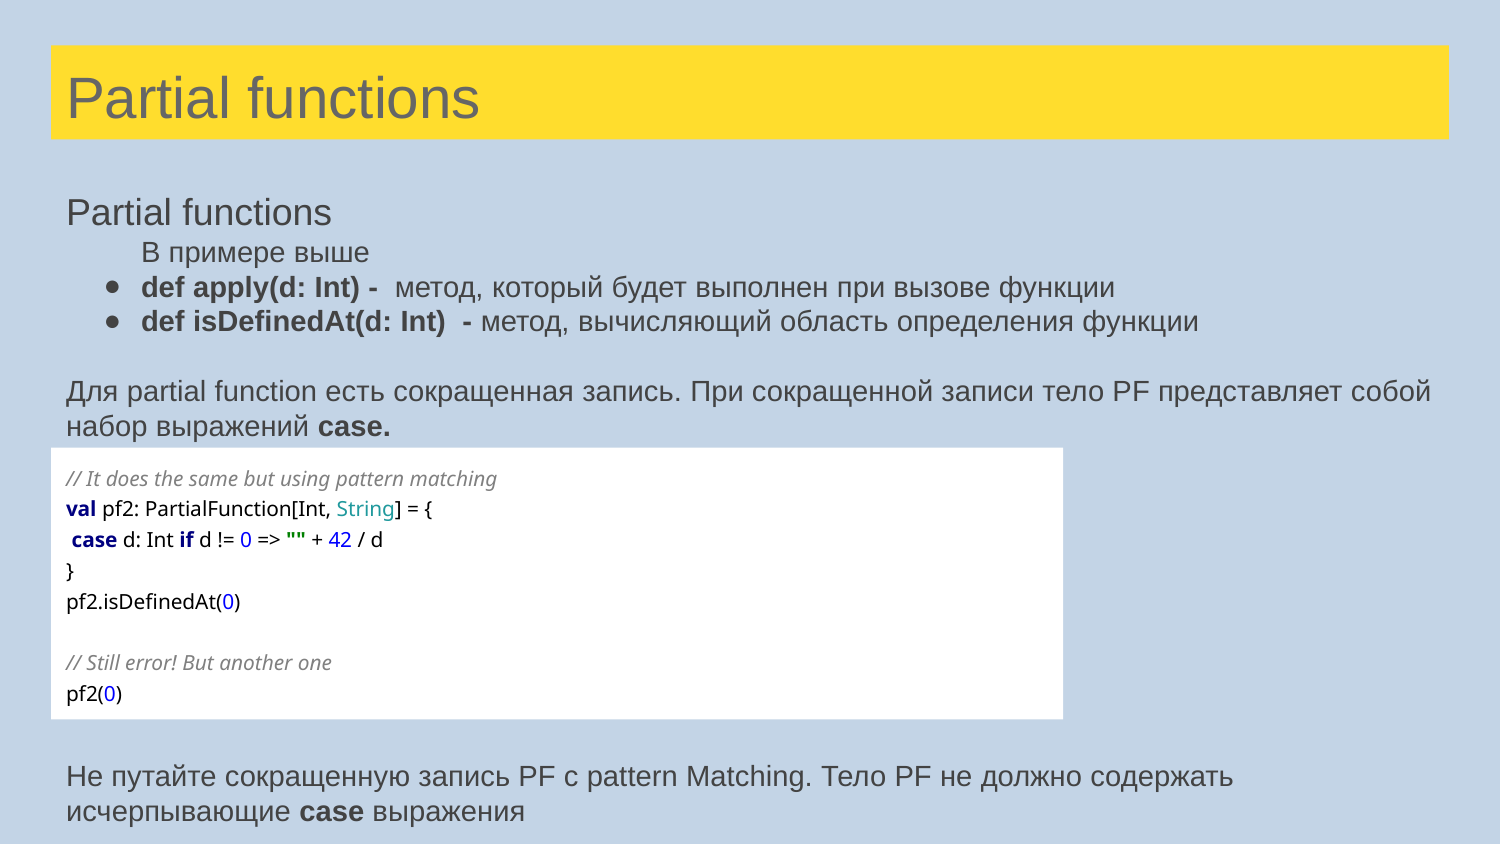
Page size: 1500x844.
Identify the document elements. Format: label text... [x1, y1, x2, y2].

text_box // It does the same but using pattern matching val pf2: PartialFunction[Int, String] = { case d: Int if d != 0 => "" + 42 / d } pf2.isDefinedAt(0) // Still error! But another one pf2(0) [51, 447, 1064, 720]
title Partial functions [51, 45, 1449, 140]
text_box Partial functions В примере выше def apply(d: Int) - метод, который будет выполнен при вызове функции def isDefinedAt(d: Int) - метод, вычисляющий область определения функции Для partial function есть сокращенная запись. При сокращенной записи тело PF представляет собой набор выражений case. Не путайте сокращенную запись PF с pattern Matching. Тело PF не должно содержать исчерпывающие case выражения [51, 172, 1449, 803]
